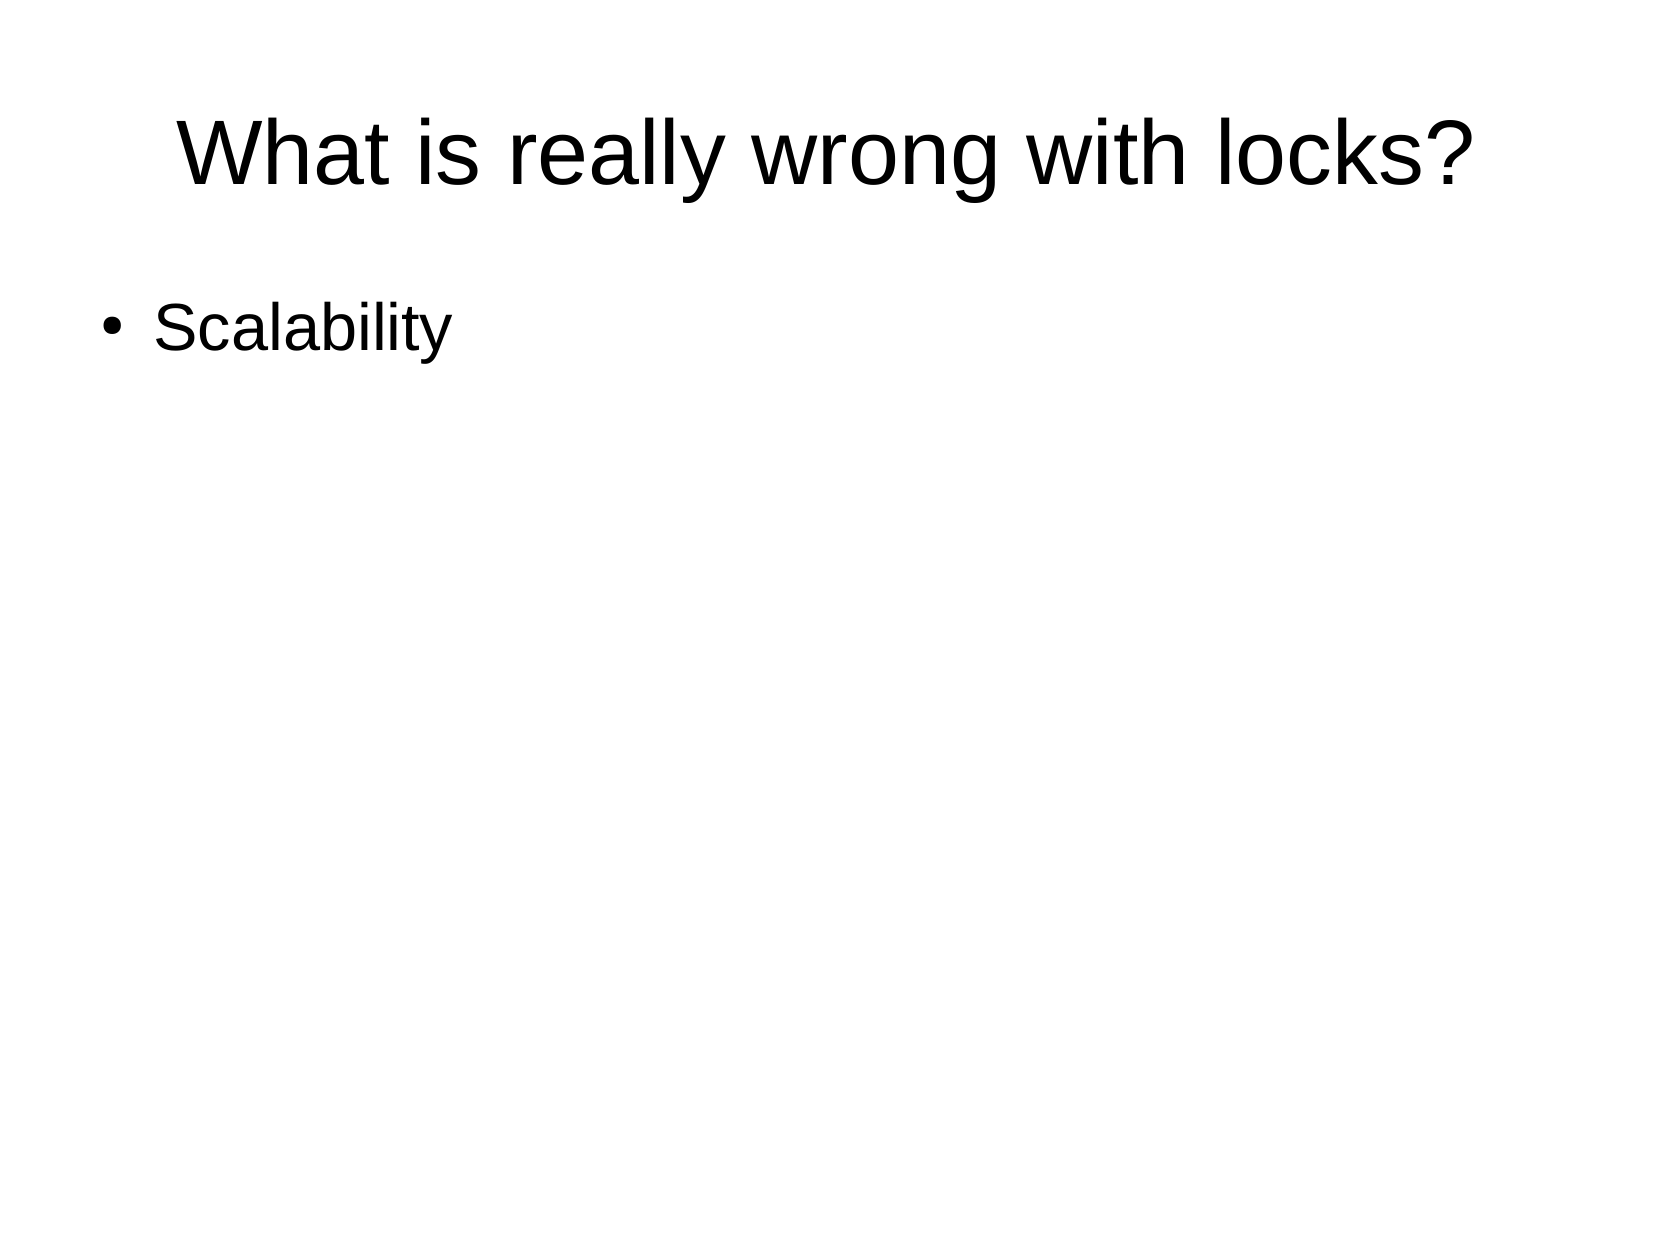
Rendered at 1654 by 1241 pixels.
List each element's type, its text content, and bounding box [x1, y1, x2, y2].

title What is really wrong with locks? [82, 49, 1571, 257]
list Scalability [82, 290, 1571, 1010]
